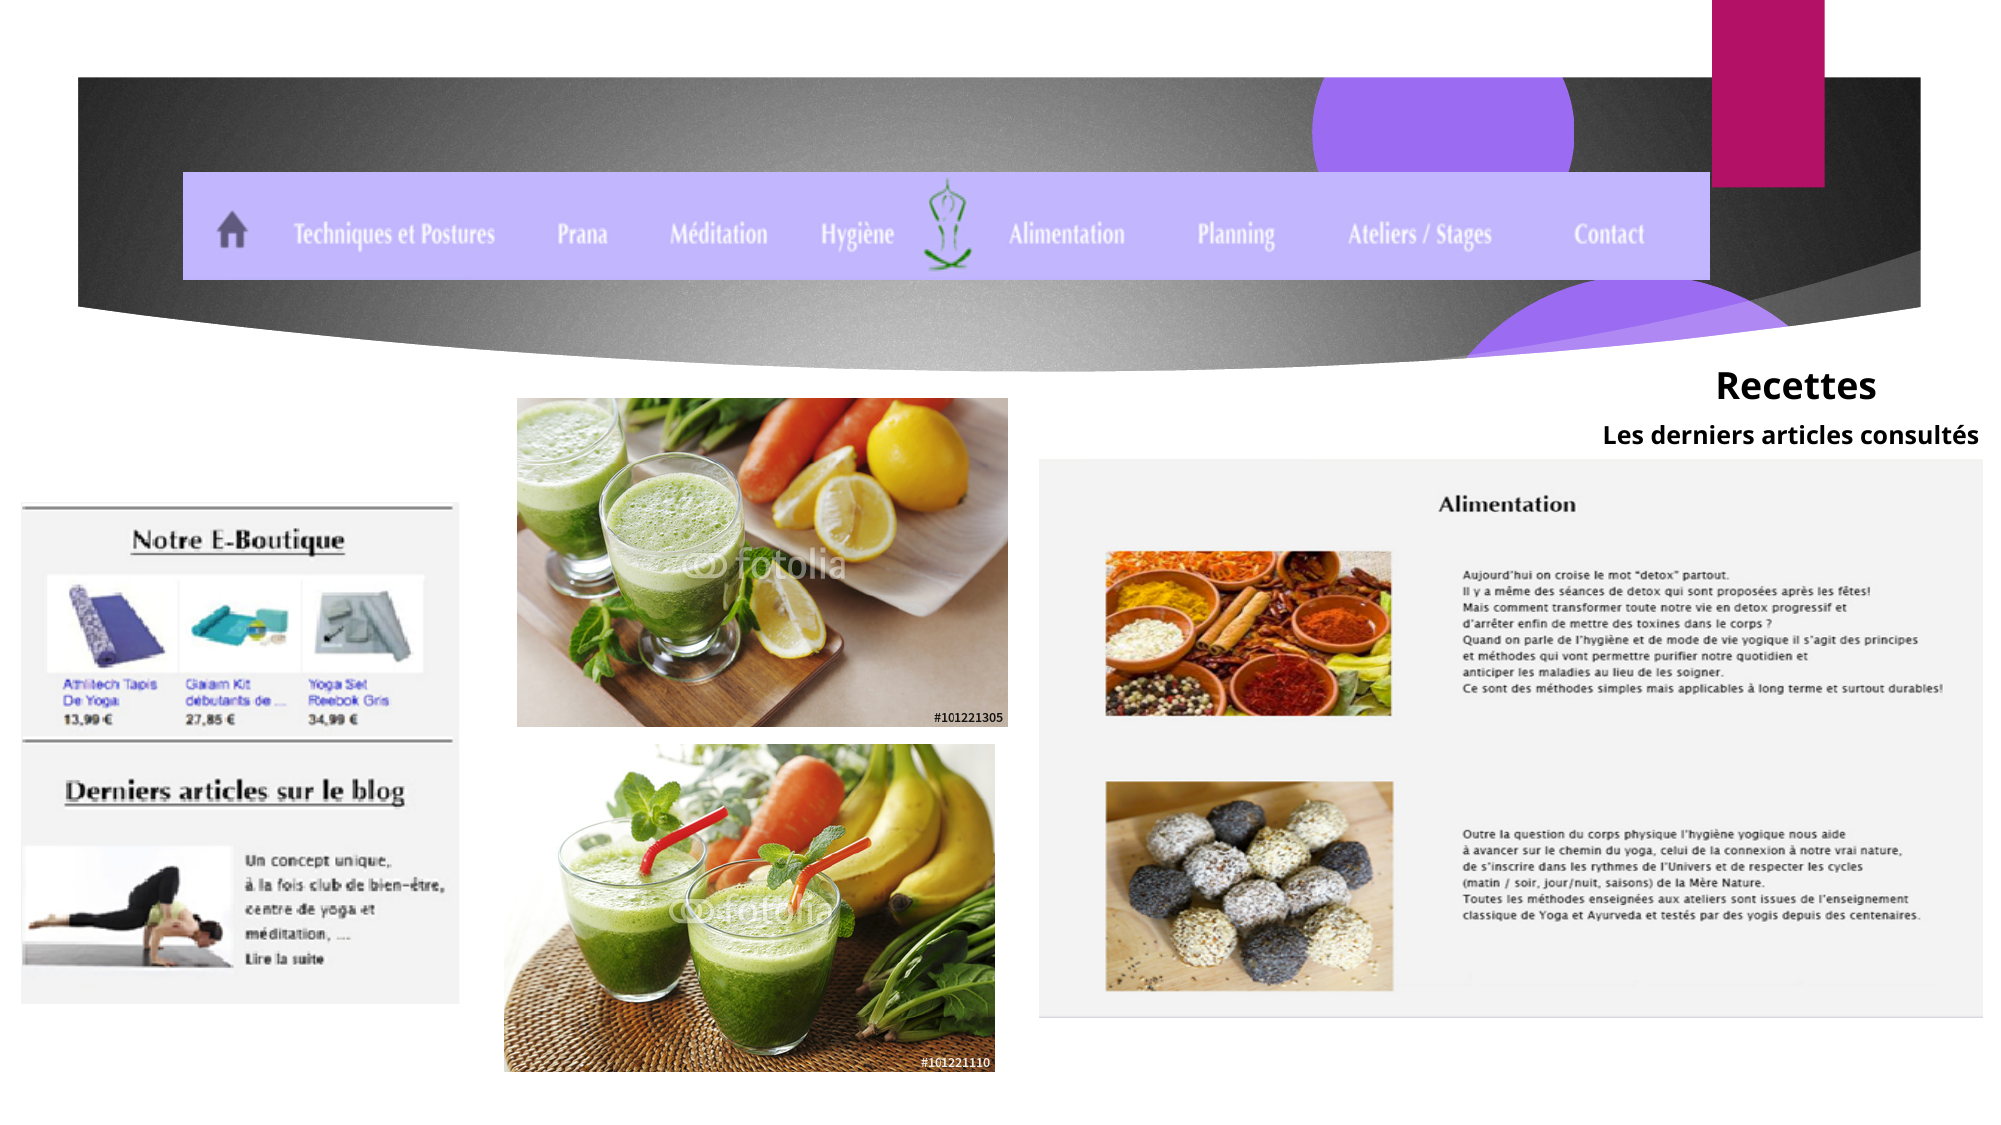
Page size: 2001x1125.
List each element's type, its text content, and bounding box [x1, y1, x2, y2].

picture [517, 398, 1008, 727]
text_box Recettes Les derniers articles consultés [1582, 354, 2000, 460]
picture [504, 744, 995, 1072]
picture [1039, 459, 1983, 1018]
picture [21, 502, 461, 1004]
picture [79, 78, 1920, 371]
